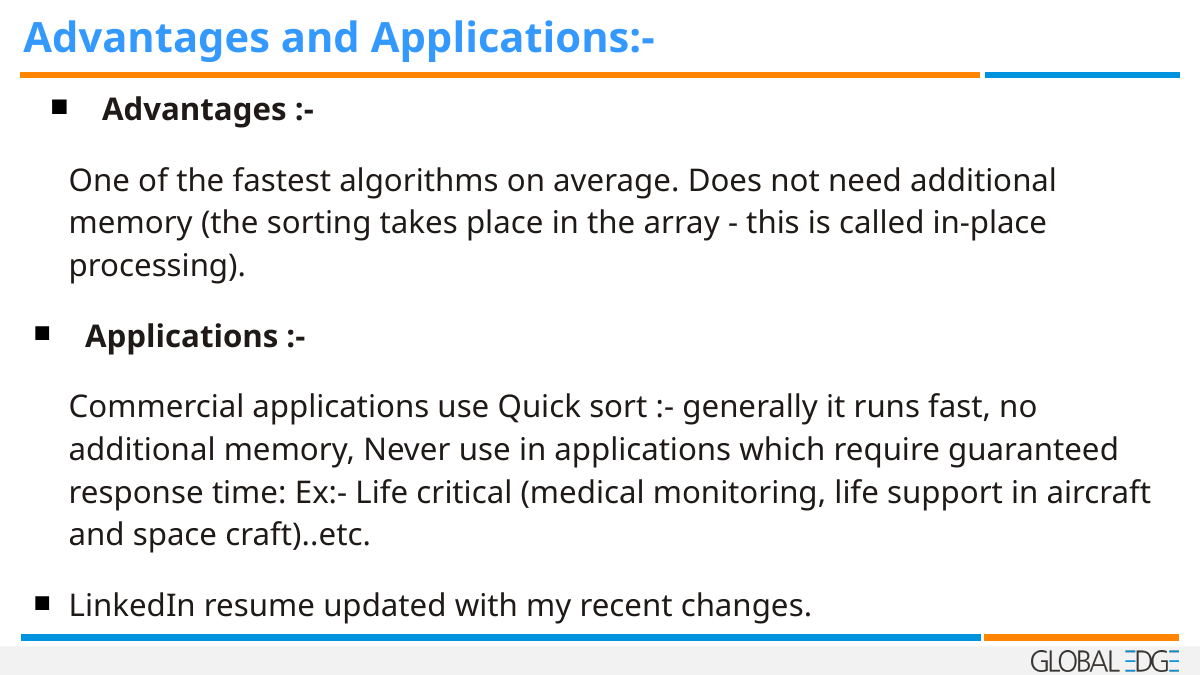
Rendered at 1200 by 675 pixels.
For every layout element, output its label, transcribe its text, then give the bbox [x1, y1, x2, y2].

title Advantages and Applications:- [12, 9, 1088, 63]
picture [1031, 650, 1179, 672]
list Advantages :- One of the fastest algorithms on average. Does not need additional memory (the sorting takes place in the array - this is called in-place processing). Applications :- Commercial applications use Quick sort :- generally it runs fast, no additional memory, Never use in applications which require guaranteed response time: Ex:- Life critical (medical monitoring, life support in aircraft and space craft)..etc. LinkedIn resume updated with my recent changes. [35, 86, 1170, 627]
